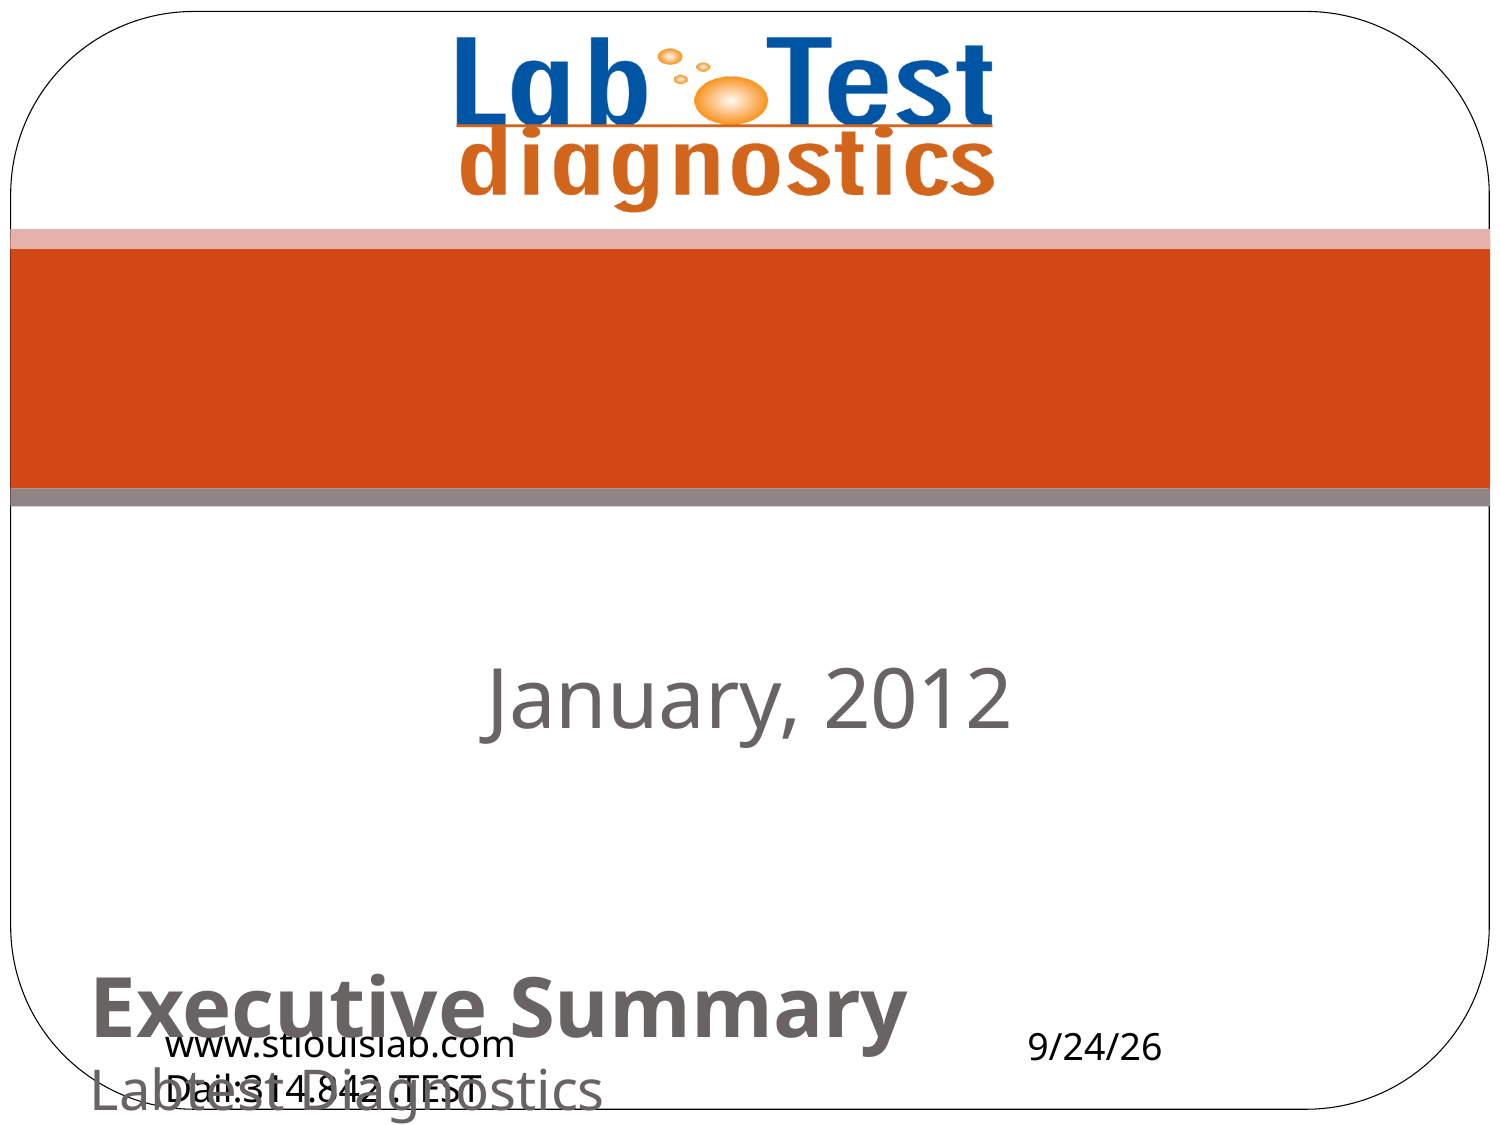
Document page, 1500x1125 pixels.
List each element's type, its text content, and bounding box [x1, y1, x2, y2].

footer www.stlouislab.com Dail:314.842 .TEST [150, 1012, 800, 1088]
title Executive Summary Labtest Diagnostics [75, 247, 1425, 489]
slide_number 4/15/12 [1012, 1015, 1419, 1094]
picture [437, 24, 1013, 225]
subtitle January, 2012 [225, 637, 1275, 875]
